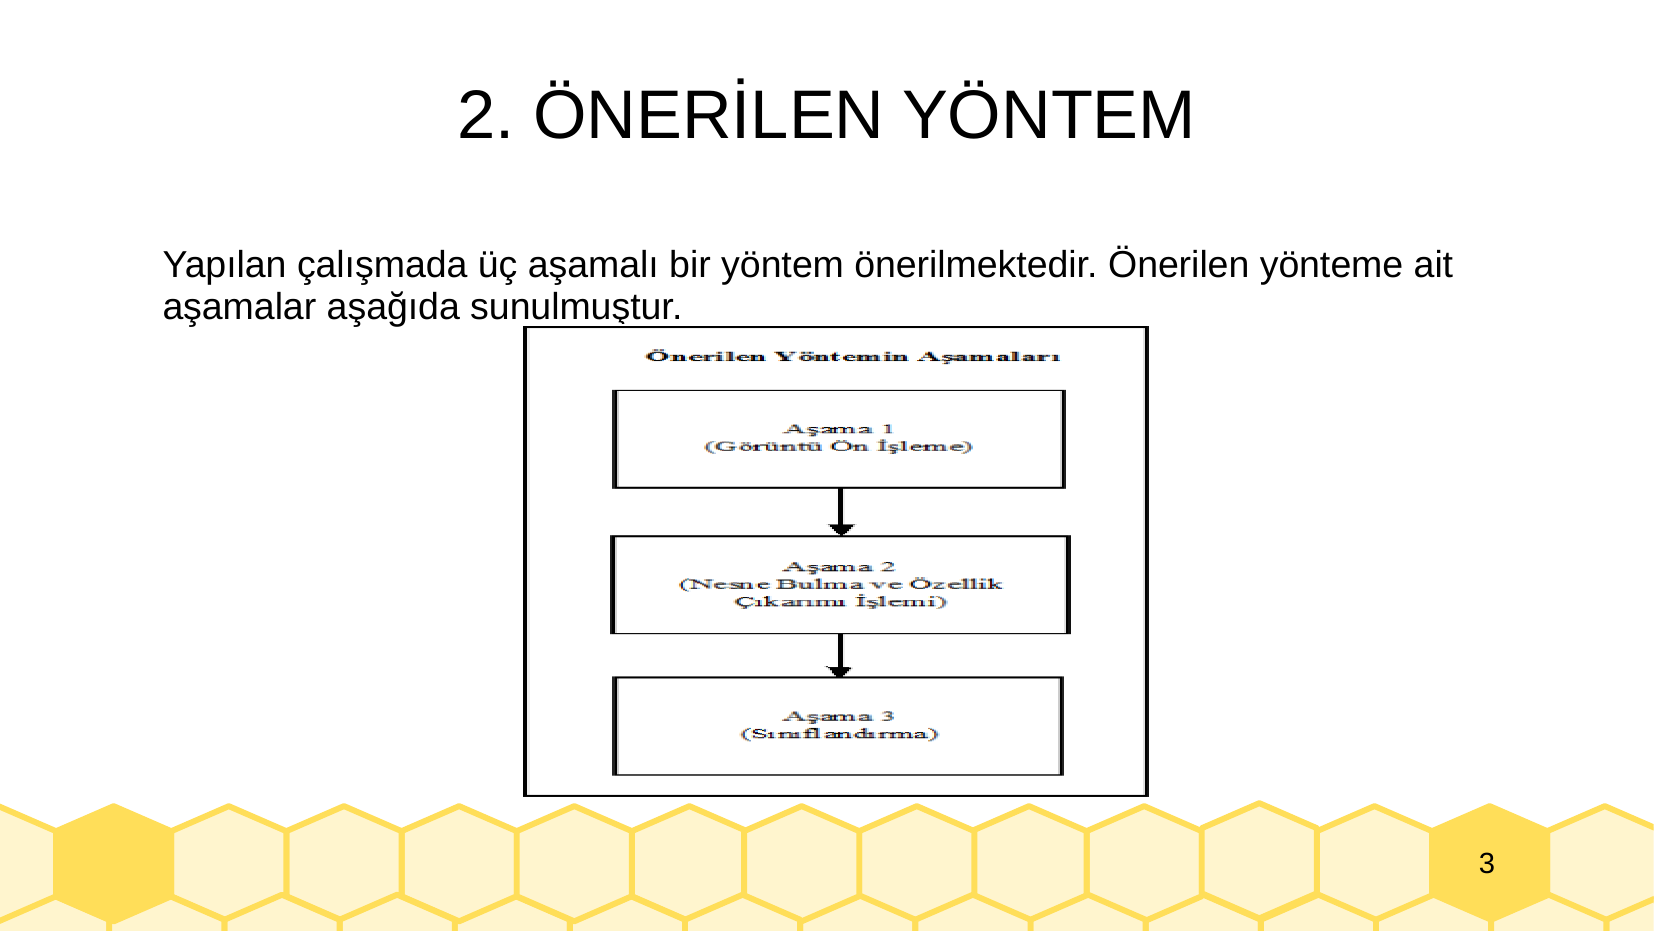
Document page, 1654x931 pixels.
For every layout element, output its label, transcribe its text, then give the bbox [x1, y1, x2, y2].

title 2. ÖNERİLEN YÖNTEM [82, 37, 1571, 193]
picture [472, 324, 1241, 801]
text_box Yapılan çalışmada üç aşamalı bir yöntem önerilmektedir. Önerilen yönteme ait aşamalar aşağıda sunulmuştur. [147, 236, 1477, 377]
